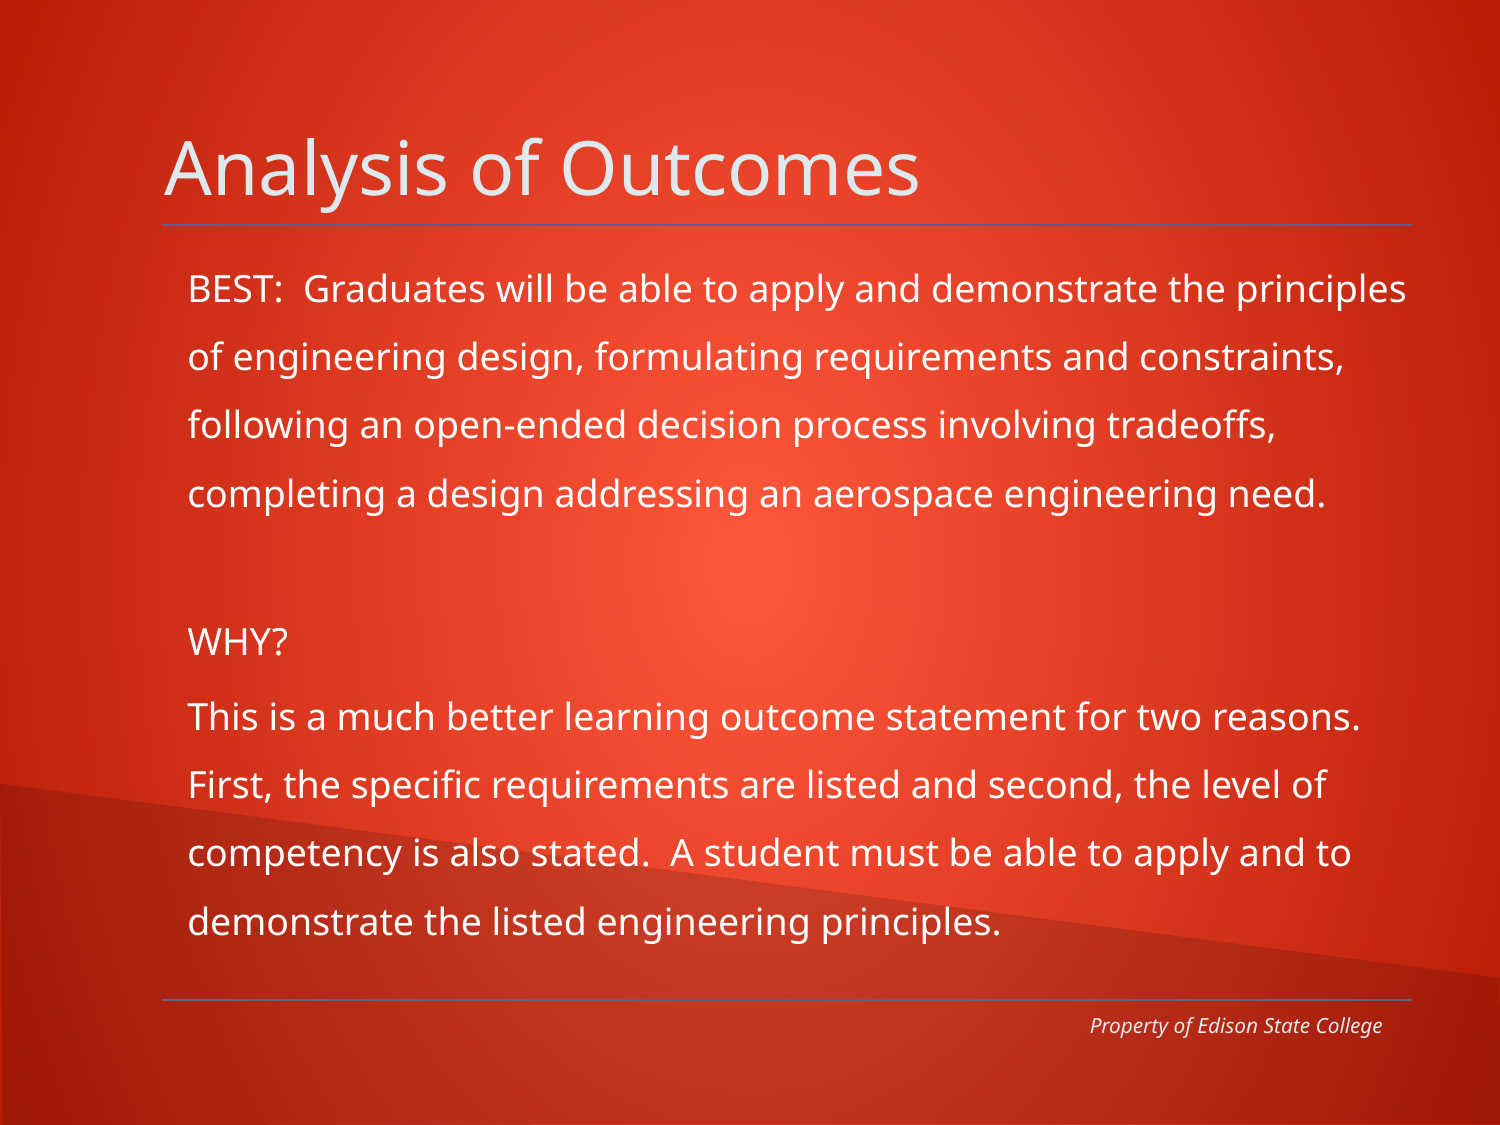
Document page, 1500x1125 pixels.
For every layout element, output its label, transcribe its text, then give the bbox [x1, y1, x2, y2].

list BEST: Graduates will be able to apply and demonstrate the principles of engineering design, formulating requirements and constraints, following an open-ended decision process involving tradeoffs, completing a design addressing an aerospace engineering need. WHY? This is a much better learning outcome statement for two reasons. First, the specific requirements are listed and second, the level of competency is also stated. A student must be able to apply and to demonstrate the listed engineering principles. [150, 237, 1425, 1038]
title Analysis of Outcomes [150, 45, 1425, 233]
footer Property of Edison State College [1074, 987, 1463, 1063]
